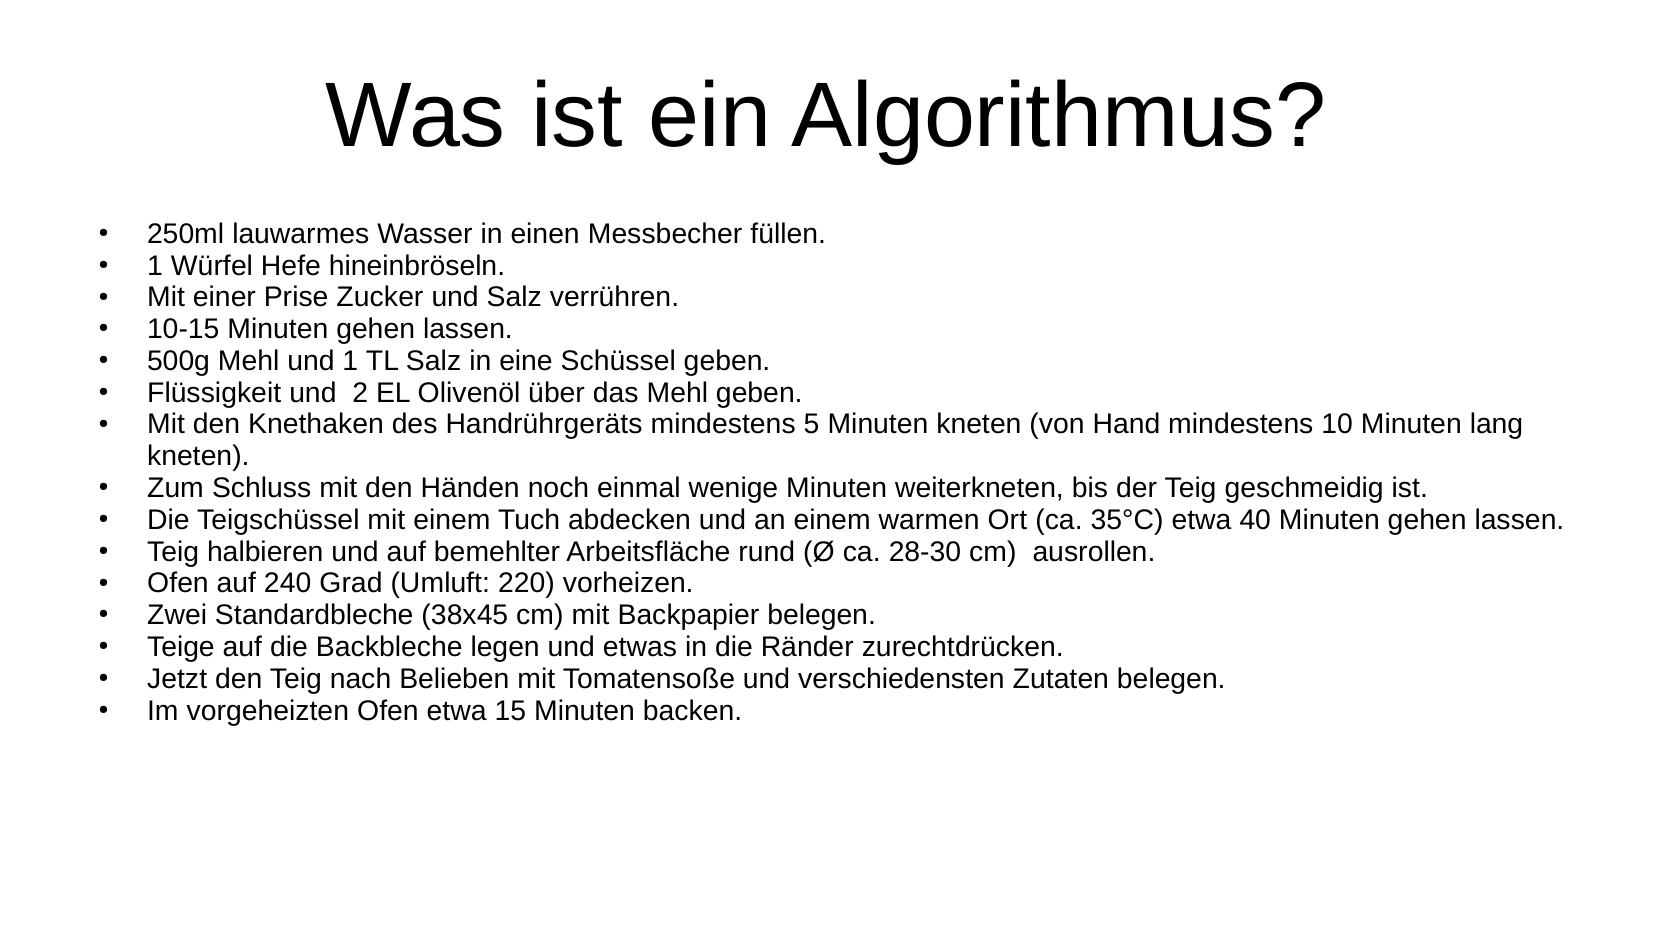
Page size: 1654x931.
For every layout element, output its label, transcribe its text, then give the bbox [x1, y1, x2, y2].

list 250ml lauwarmes Wasser in einen Messbecher füllen. 1 Würfel Hefe hineinbröseln. Mit einer Prise Zucker und Salz verrühren. 10-15 Minuten gehen lassen. 500g Mehl und 1 TL Salz in eine Schüssel geben. Flüssigkeit und 2 EL Olivenöl über das Mehl geben. Mit den Knethaken des Handrührgeräts mindestens 5 Minuten kneten (von Hand mindestens 10 Minuten lang kneten). Zum Schluss mit den Händen noch einmal wenige Minuten weiterkneten, bis der Teig geschmeidig ist. Die Teigschüssel mit einem Tuch abdecken und an einem warmen Ort (ca. 35°C) etwa 40 Minuten gehen lassen. Teig halbieren und auf bemehlter Arbeitsfläche rund (Ø ca. 28-30 cm) ausrollen. Ofen auf 240 Grad (Umluft: 220) vorheizen. Zwei Standardbleche (38x45 cm) mit Backpapier belegen. Teige auf die Backbleche legen und etwas in die Ränder zurechtdrücken. Jetzt den Teig nach Belieben mit Tomatensoße und verschiedensten Zutaten belegen. Im vorgeheizten Ofen etwa 15 Minuten backen. [82, 217, 1571, 758]
title Was ist ein Algorithmus? [82, 37, 1571, 193]
